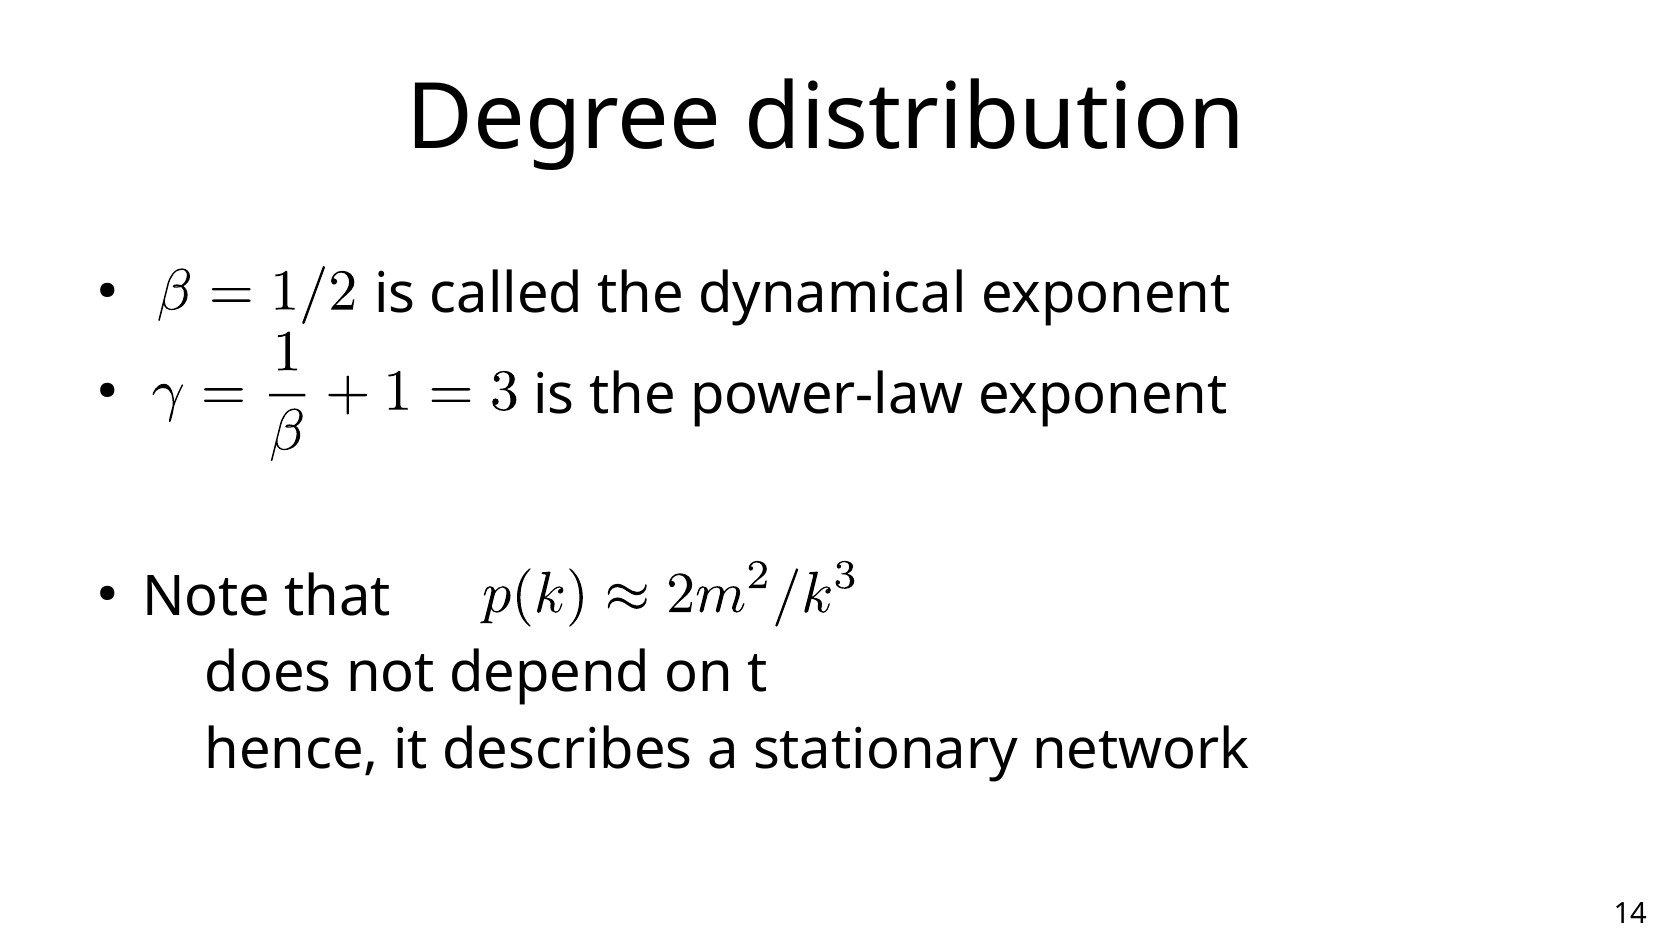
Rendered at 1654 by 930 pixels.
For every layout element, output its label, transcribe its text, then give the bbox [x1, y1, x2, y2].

list is called the dynamical exponent is the power-law exponent Note that does not depend on t hence, it describes a stationary network [82, 252, 1571, 793]
text_box [480, 560, 857, 627]
title Degree distribution [82, 1, 1571, 225]
text_box [151, 331, 519, 461]
text_box [156, 265, 358, 325]
